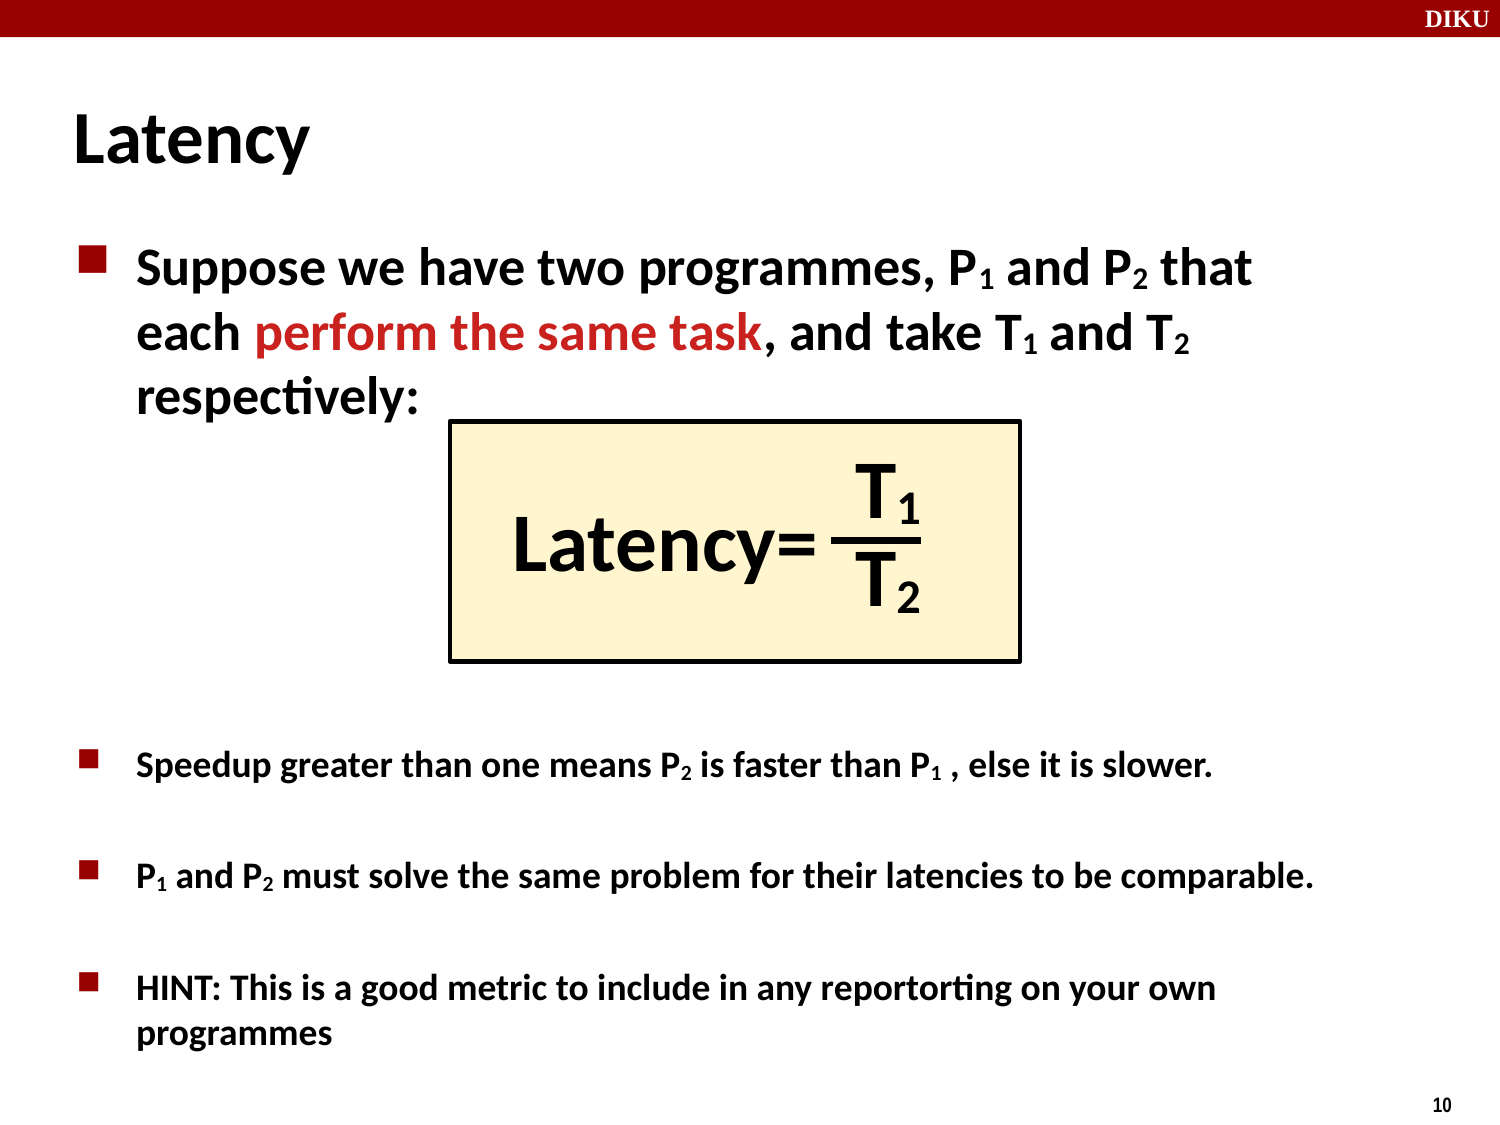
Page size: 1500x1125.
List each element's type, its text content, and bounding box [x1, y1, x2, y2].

text_box Suppose we have two programmes, P1 and P2 that each perform the same task, and take T1 and T2 respectively: Speedup greater than one means P2 is faster than P1 , else it is slower. P1 and P2 must solve the same problem for their latencies to be comparable. HINT: This is a good metric to include in any reportorting on your own programmes [65, 223, 1361, 1039]
text_box Latency [58, 71, 1304, 197]
